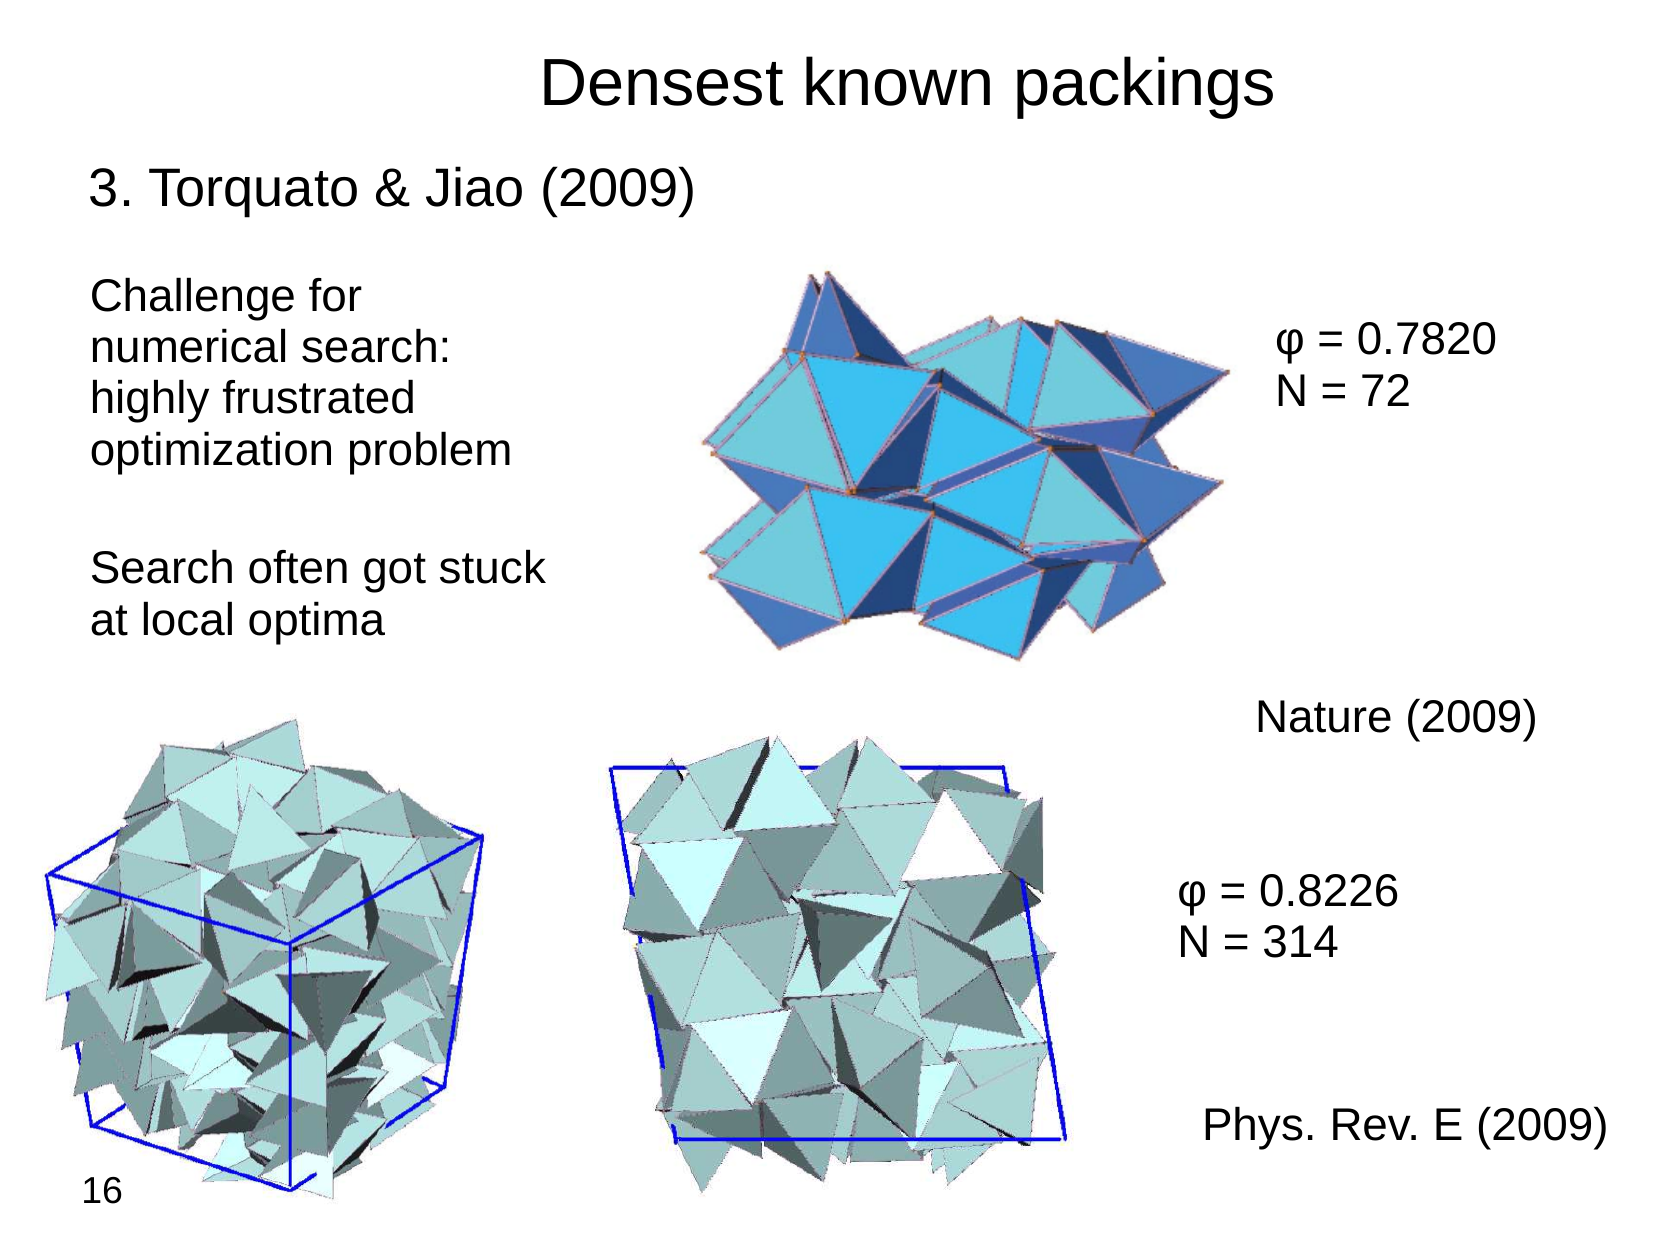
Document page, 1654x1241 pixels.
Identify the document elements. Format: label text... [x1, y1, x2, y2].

picture [0, 704, 1074, 1235]
text_box 3. Torquato & Jiao (2009) [74, 150, 713, 226]
text_box Nature (2009) [1240, 683, 1553, 751]
text_box φ = 0.8226 N = 314 [1162, 857, 1415, 976]
text_box φ = 0.7820 N = 72 [1260, 305, 1513, 424]
text_box Phys. Rev. E (2009) [1187, 1091, 1624, 1158]
picture [689, 262, 1238, 668]
text_box 16 [66, 1162, 138, 1220]
text_box Search often got stuck at local optima [75, 534, 563, 653]
text_box Challenge for numerical search: highly frustrated optimization problem [75, 262, 563, 483]
text_box Densest known packings [524, 37, 1295, 128]
